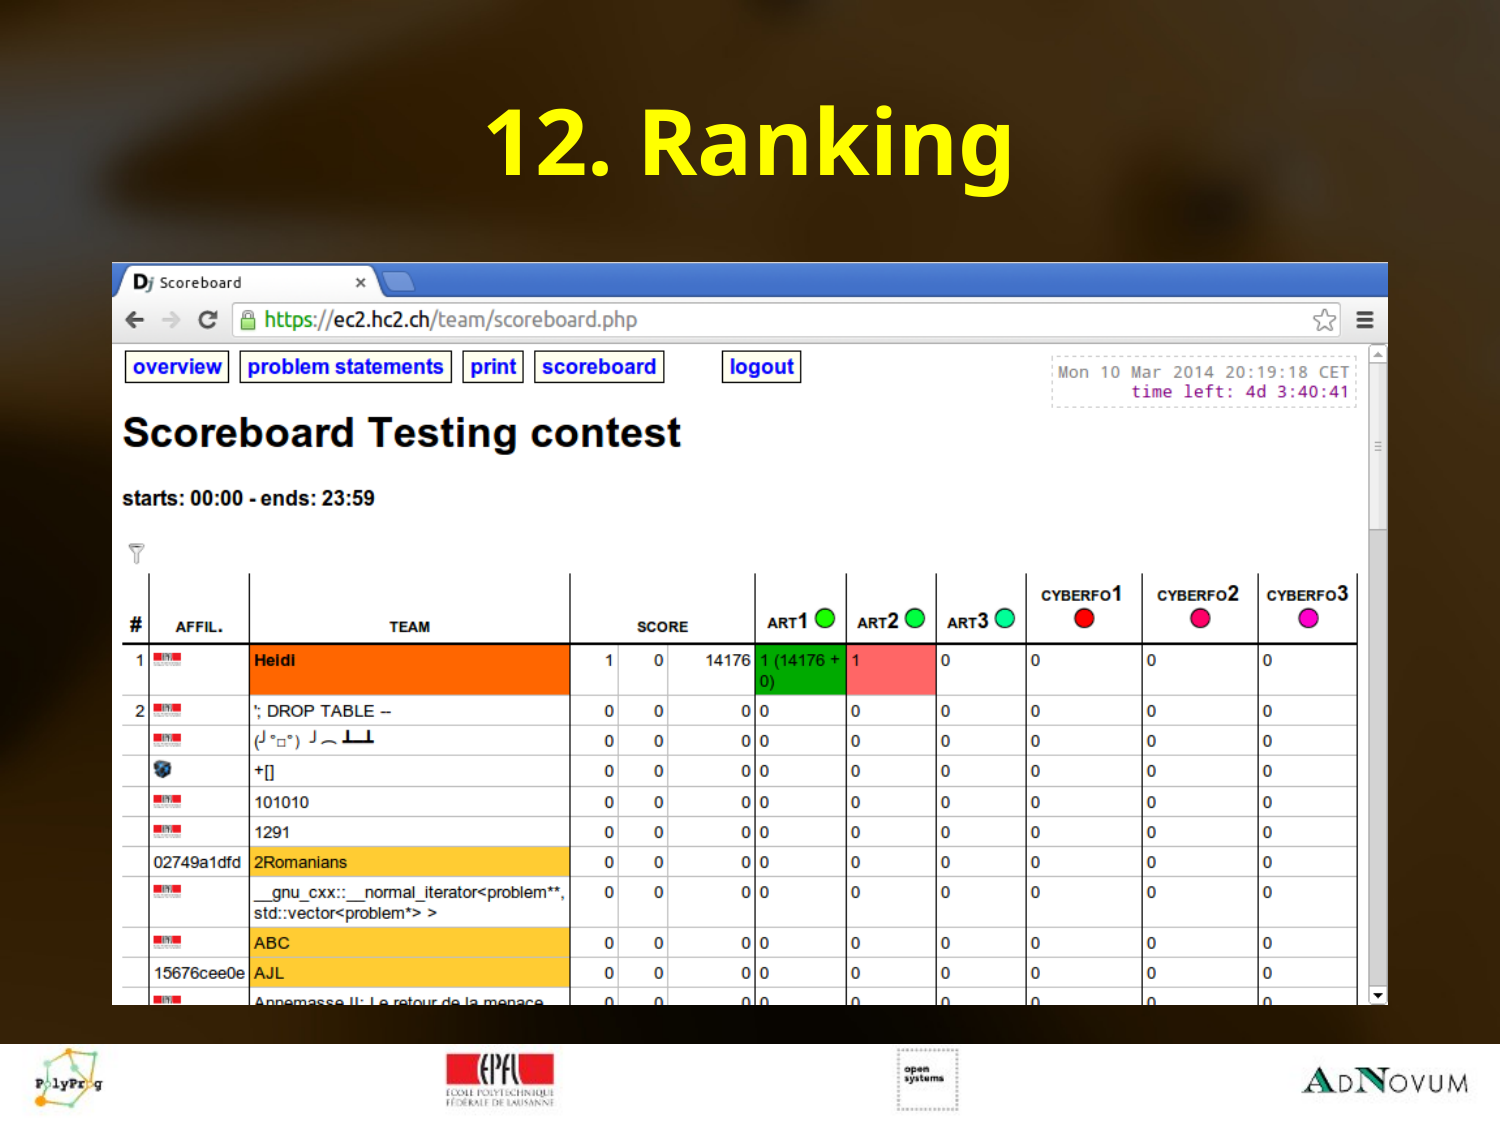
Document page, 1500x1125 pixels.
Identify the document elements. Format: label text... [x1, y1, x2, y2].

picture [0, 0, 1500, 1120]
title 12. Ranking [75, 45, 1425, 233]
